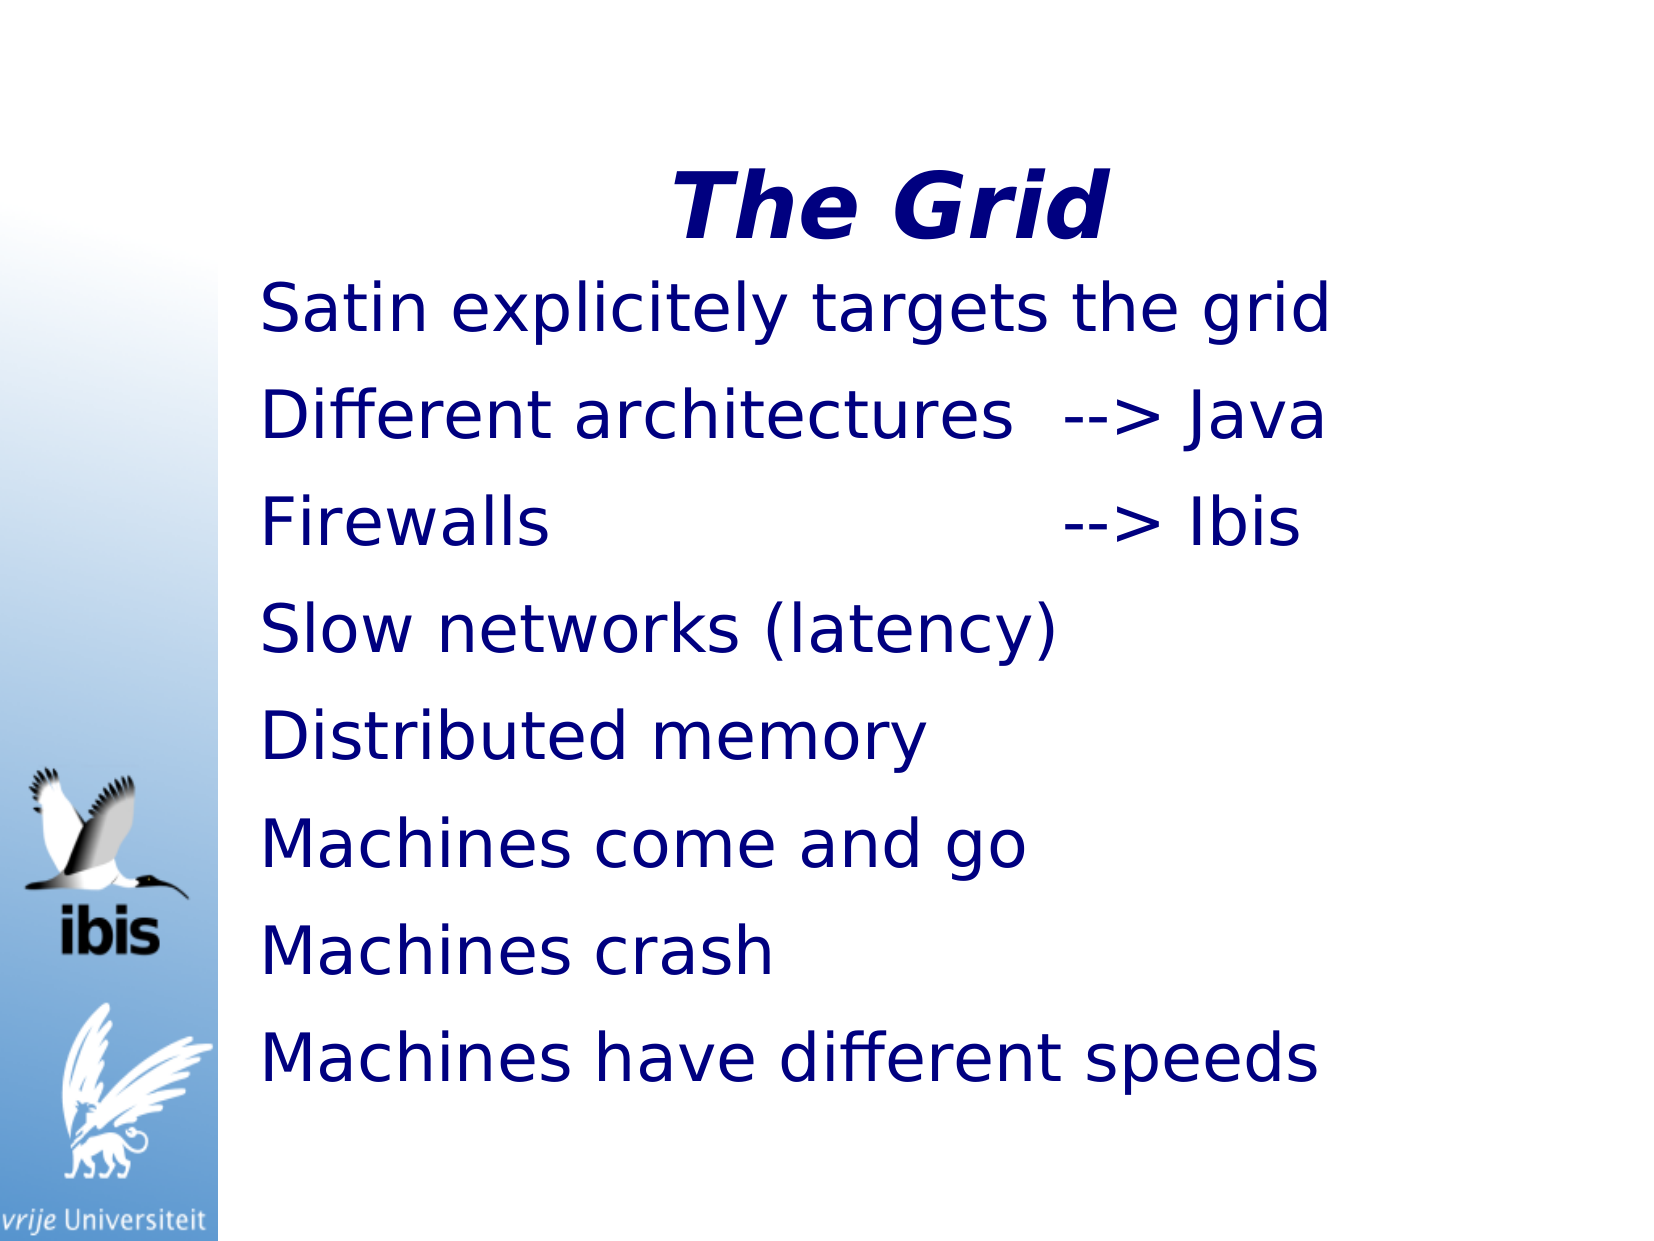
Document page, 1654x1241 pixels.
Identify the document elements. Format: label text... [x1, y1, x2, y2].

title The Grid [248, 102, 1534, 269]
list Satin explicitely targets the grid Different architectures --> Java Firewalls --> Ibis Slow networks (latency) Distributed memory Machines come and go Machines crash Machines have different speeds [241, 269, 1654, 1205]
picture [0, 0, 218, 1241]
